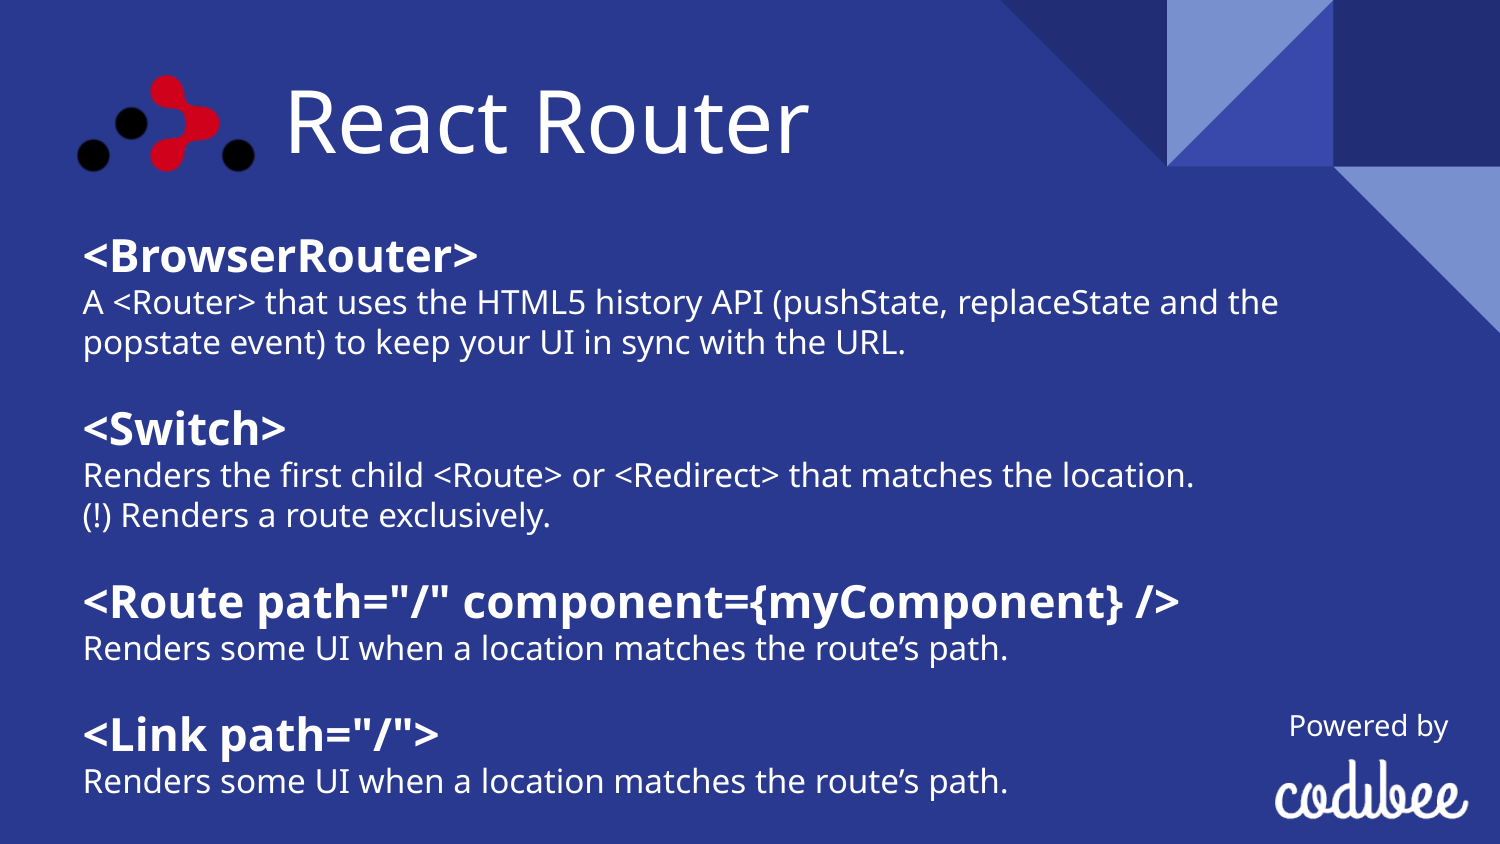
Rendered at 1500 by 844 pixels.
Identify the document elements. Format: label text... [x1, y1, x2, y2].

picture [77, 35, 255, 213]
picture [1250, 752, 1488, 833]
title React Router [268, 48, 1056, 186]
text_box Powered by [1425, 691, 1488, 752]
subtitle <BrowserRouter> A <Router> that uses the HTML5 history API (pushState, replaceState and the popstate event) to keep your UI in sync with the URL. <Switch> Renders the first child <Route> or <Redirect> that matches the location. (!) Renders a route exclusively. <Route path="/" component={myComponent} /> Renders some UI when a location matches the route’s path. <Link path="/"> Renders some UI when a location matches the route’s path. [67, 203, 1425, 815]
